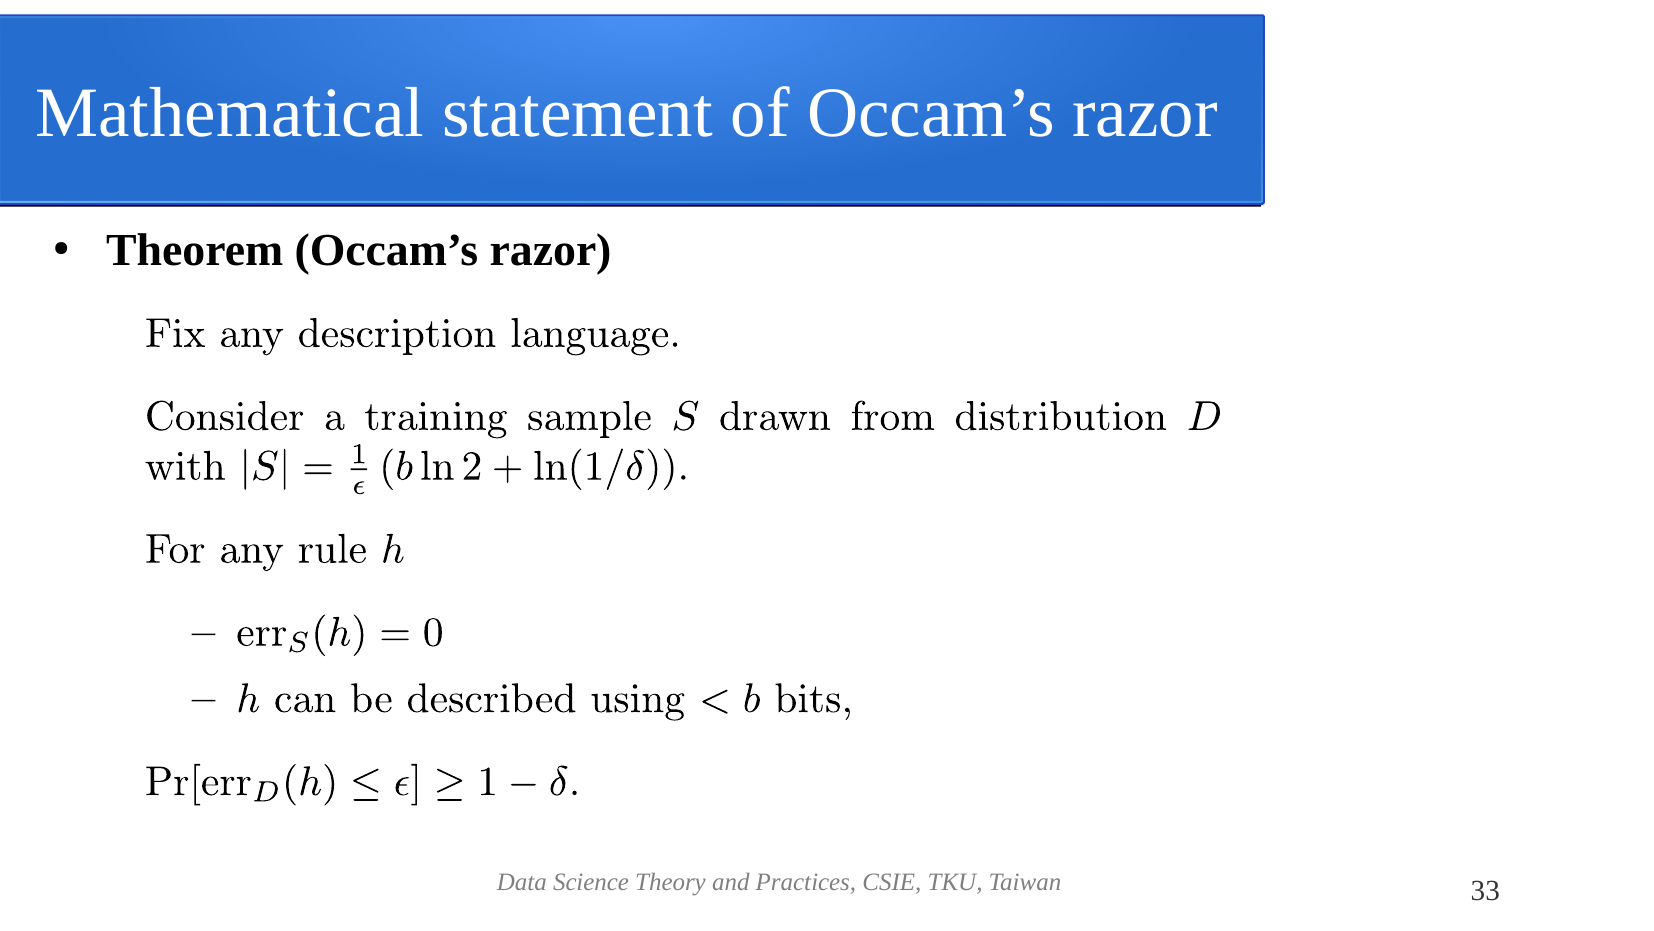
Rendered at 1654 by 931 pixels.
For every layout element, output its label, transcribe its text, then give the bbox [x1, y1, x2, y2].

picture [103, 318, 1221, 806]
list Theorem (Occam’s razor) [35, 224, 1524, 319]
title Mathematical statement of Occam’s razor [35, 29, 1252, 196]
